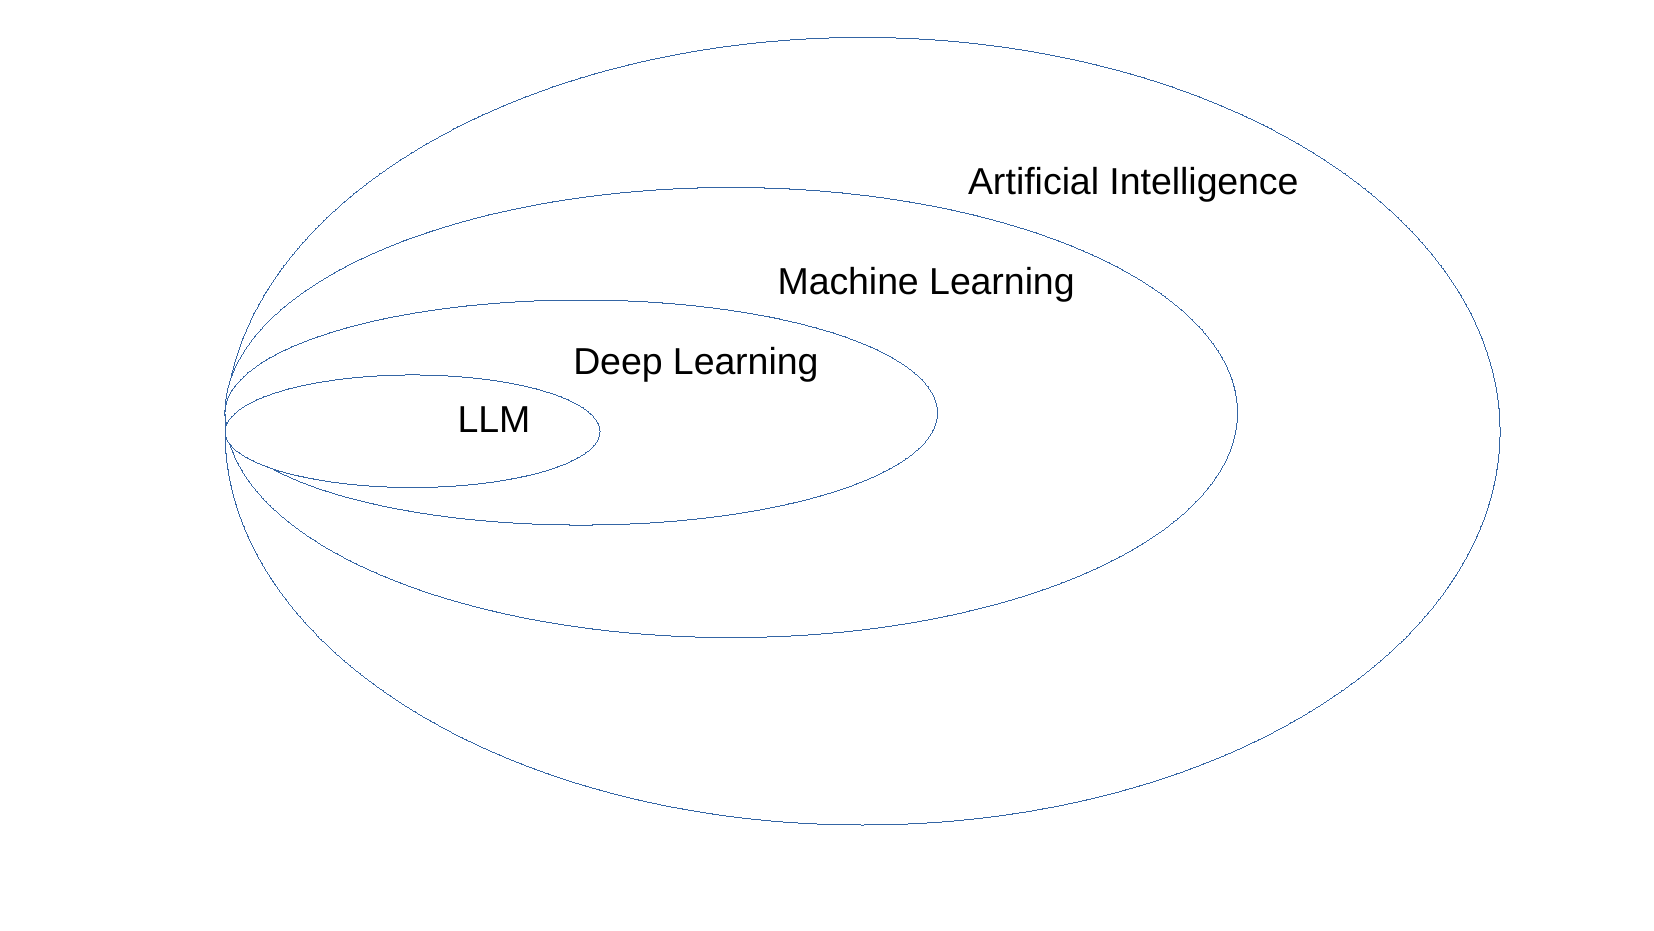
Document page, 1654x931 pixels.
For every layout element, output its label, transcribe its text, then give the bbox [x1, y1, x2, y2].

text_box Deep Learning [224, 300, 938, 526]
text_box LLM [225, 374, 601, 488]
text_box Artificial Intelligence [225, 37, 1501, 826]
text_box Machine Learning [225, 187, 1238, 638]
